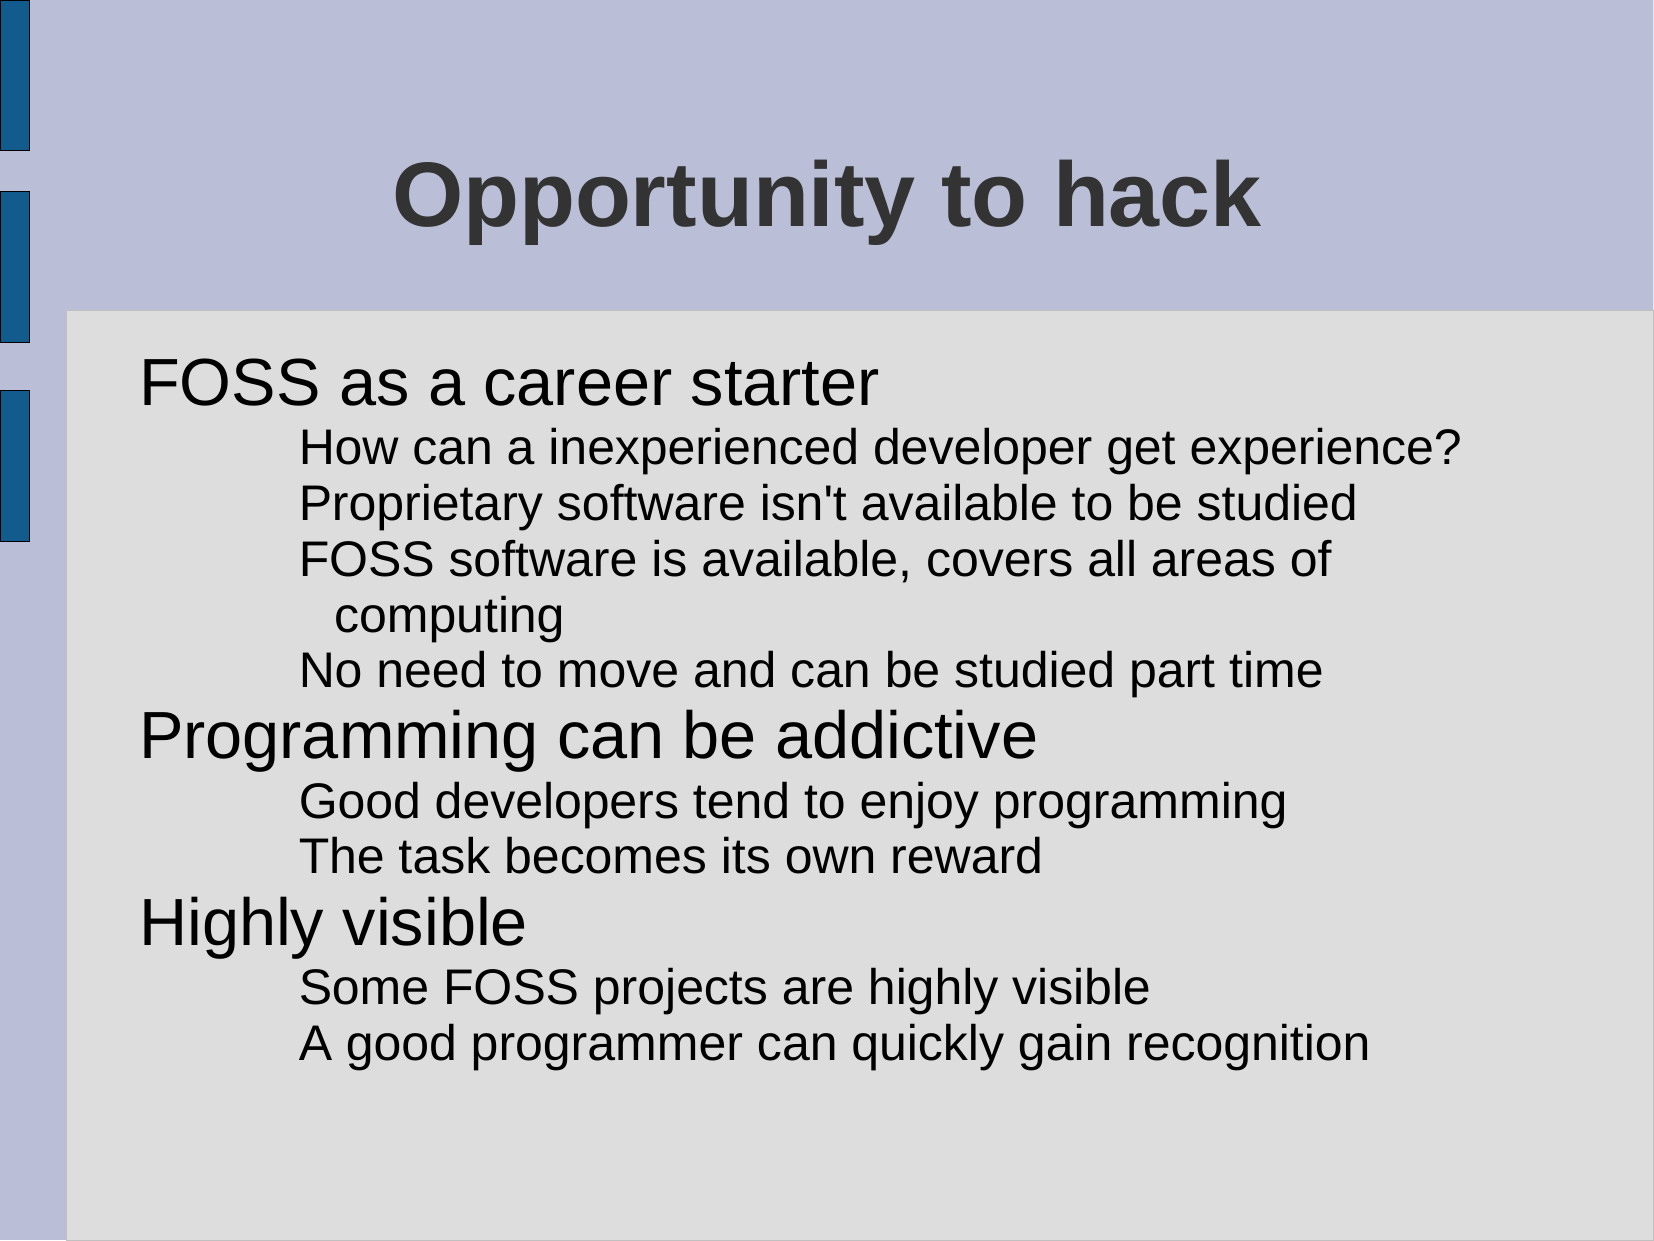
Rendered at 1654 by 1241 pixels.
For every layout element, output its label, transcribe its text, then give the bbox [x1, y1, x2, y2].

list FOSS as a career starter How can a inexperienced developer get experience? Proprietary software isn't available to be studied FOSS software is available, covers all areas of computing No need to move and can be studied part time Programming can be addictive Good developers tend to enjoy programming The task becomes its own reward Highly visible Some FOSS projects are highly visible A good programmer can quickly gain recognition [121, 344, 1534, 1112]
title Opportunity to hack [121, 91, 1534, 299]
